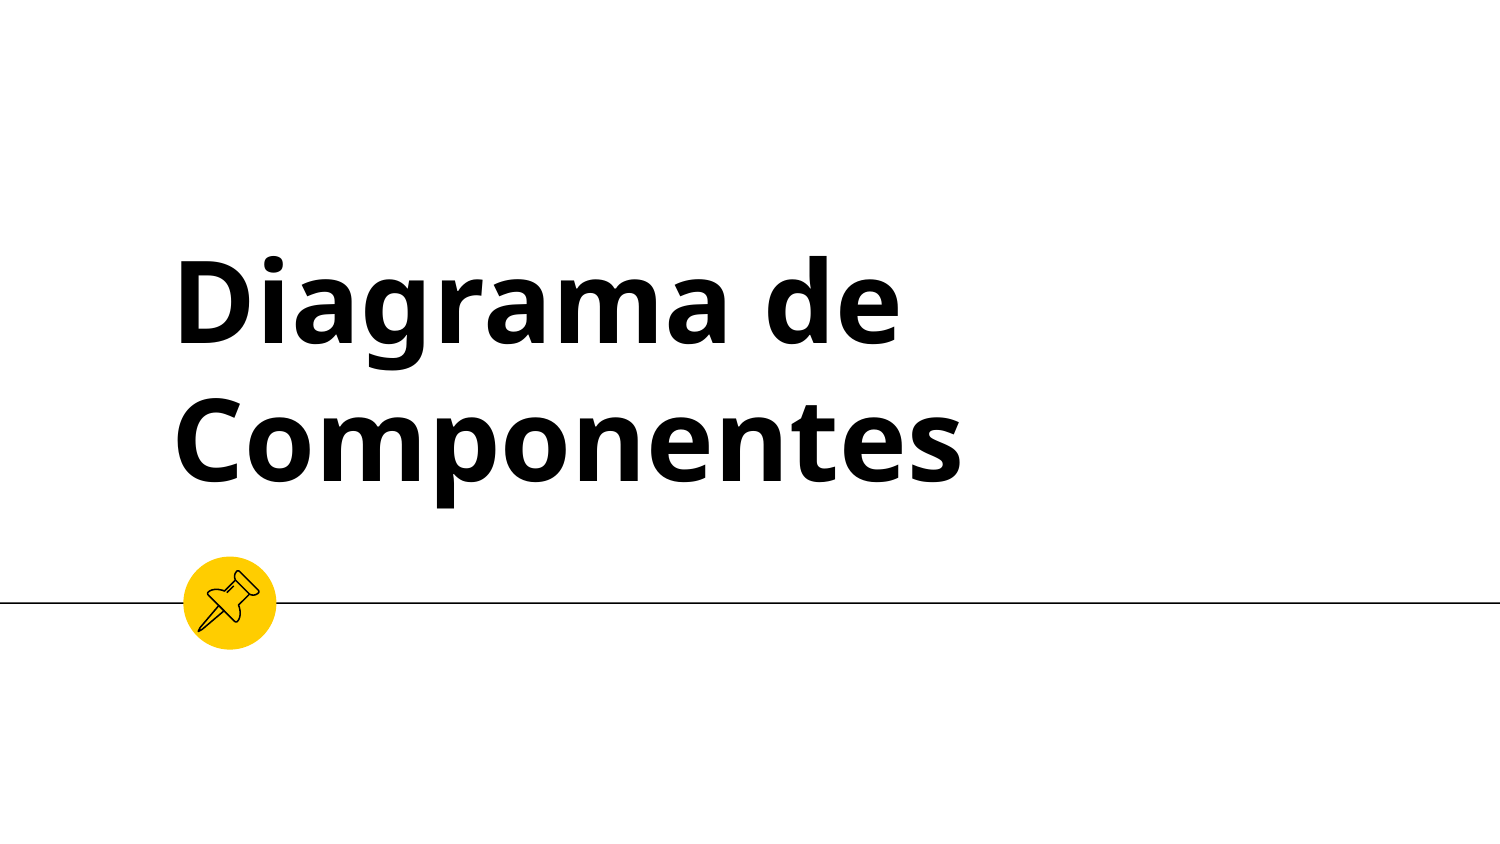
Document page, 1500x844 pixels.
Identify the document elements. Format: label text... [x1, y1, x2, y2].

title Diagrama de Componentes [156, 146, 1219, 519]
